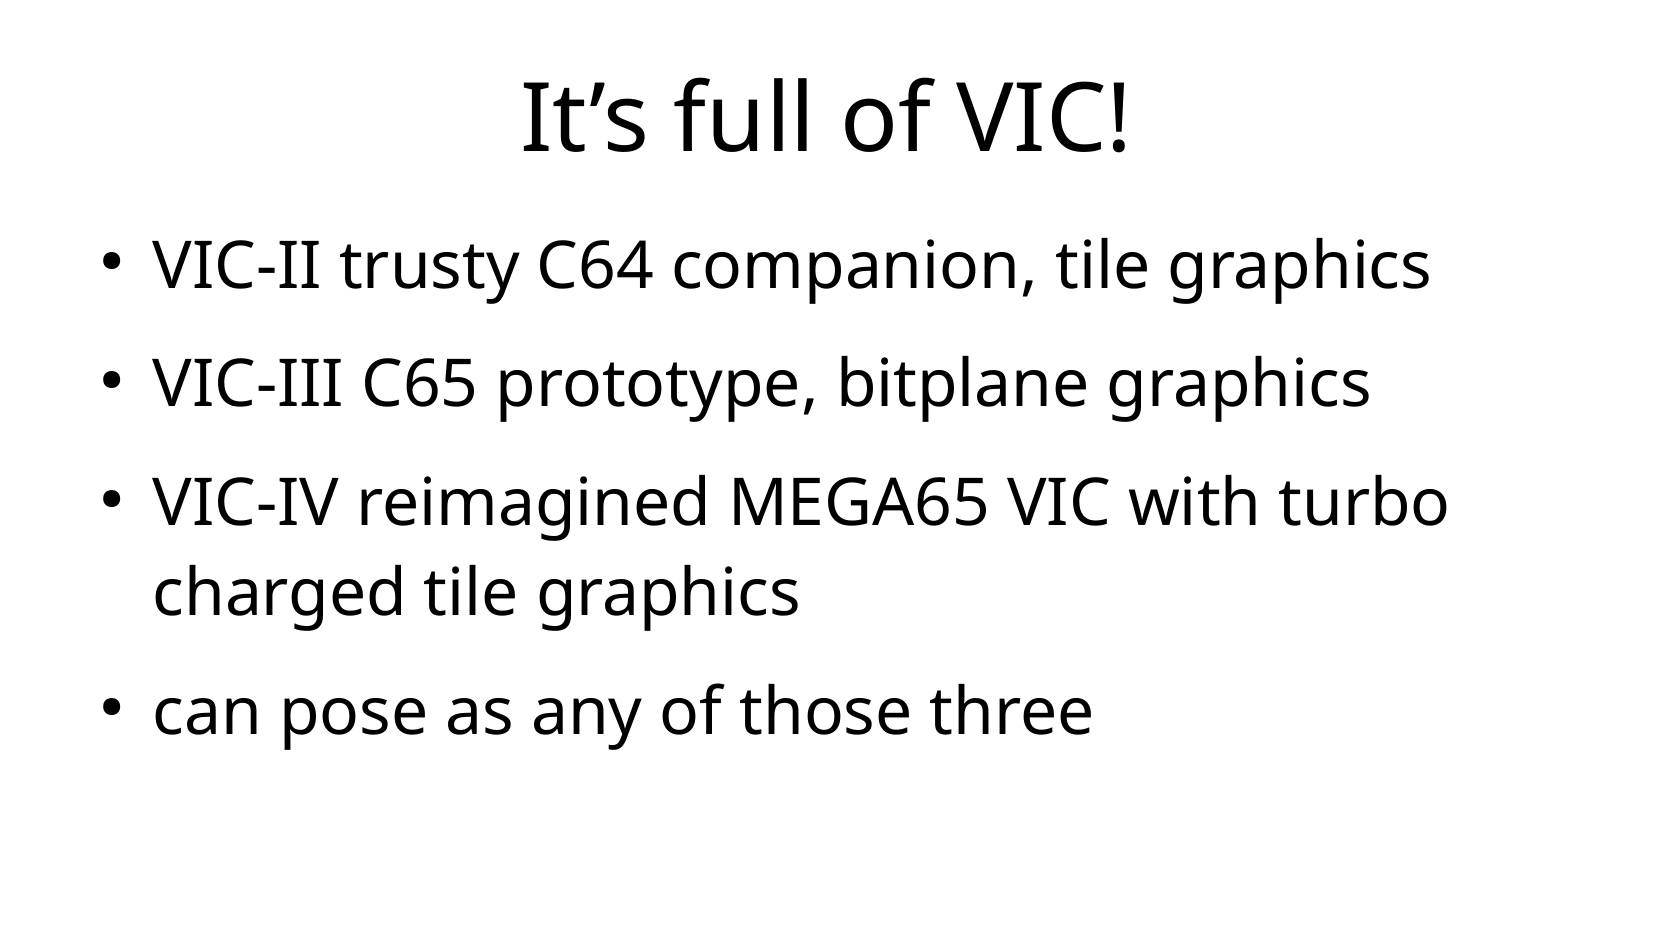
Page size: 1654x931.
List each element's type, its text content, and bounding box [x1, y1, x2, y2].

list VIC-II trusty C64 companion, tile graphics VIC-III C65 prototype, bitplane graphics VIC-IV reimagined MEGA65 VIC with turbo charged tile graphics can pose as any of those three [82, 217, 1571, 757]
title It’s full of VIC! [82, 37, 1571, 193]
